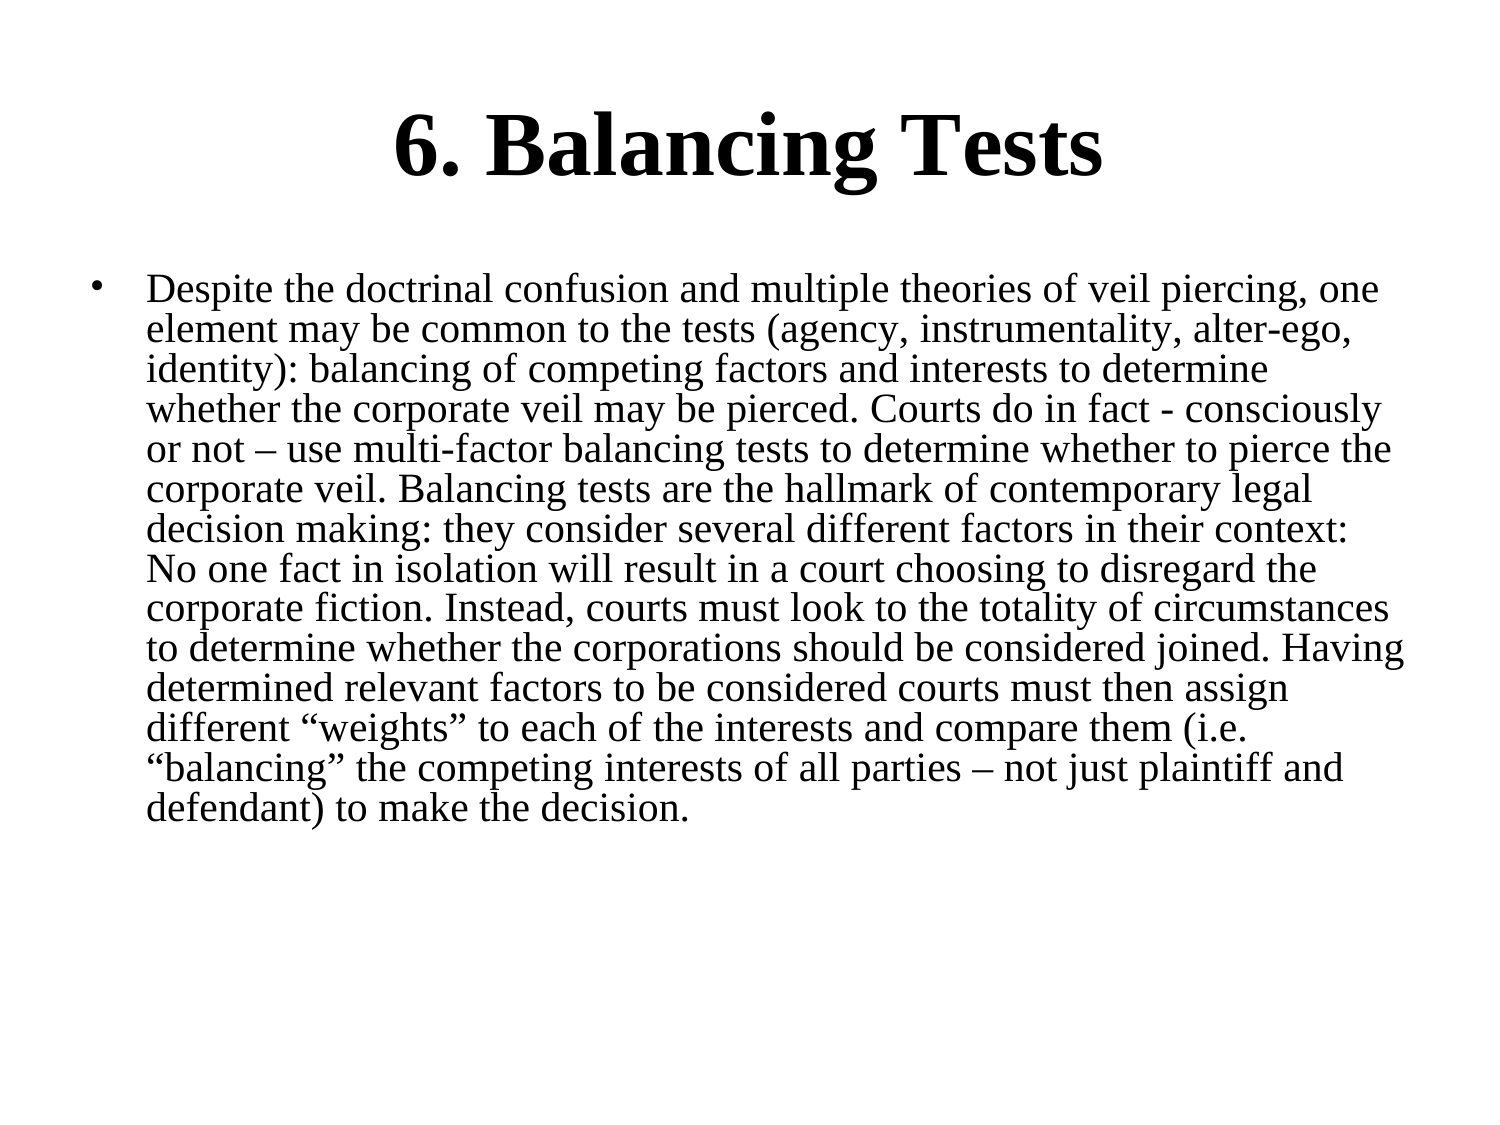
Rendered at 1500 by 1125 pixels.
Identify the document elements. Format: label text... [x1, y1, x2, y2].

list Despite the doctrinal confusion and multiple theories of veil piercing, one element may be common to the tests (agency, instrumentality, alter-ego, identity): balancing of competing factors and interests to determine whether the corporate veil may be pierced. Courts do in fact - consciously or not – use multi-factor balancing tests to determine whether to pierce the corporate veil. Balancing tests are the hallmark of contemporary legal decision making: they consider several different factors in their context: No one fact in isolation will result in a court choosing to disregard the corporate fiction. Instead, courts must look to the totality of circumstances to determine whether the corporations should be considered joined. Having determined relevant factors to be considered courts must then assign different “weights” to each of the interests and compare them (i.e. “balancing” the competing interests of all parties – not just plaintiff and defendant) to make the decision. [75, 262, 1426, 1005]
title 6. Balancing Tests [75, 45, 1426, 233]
